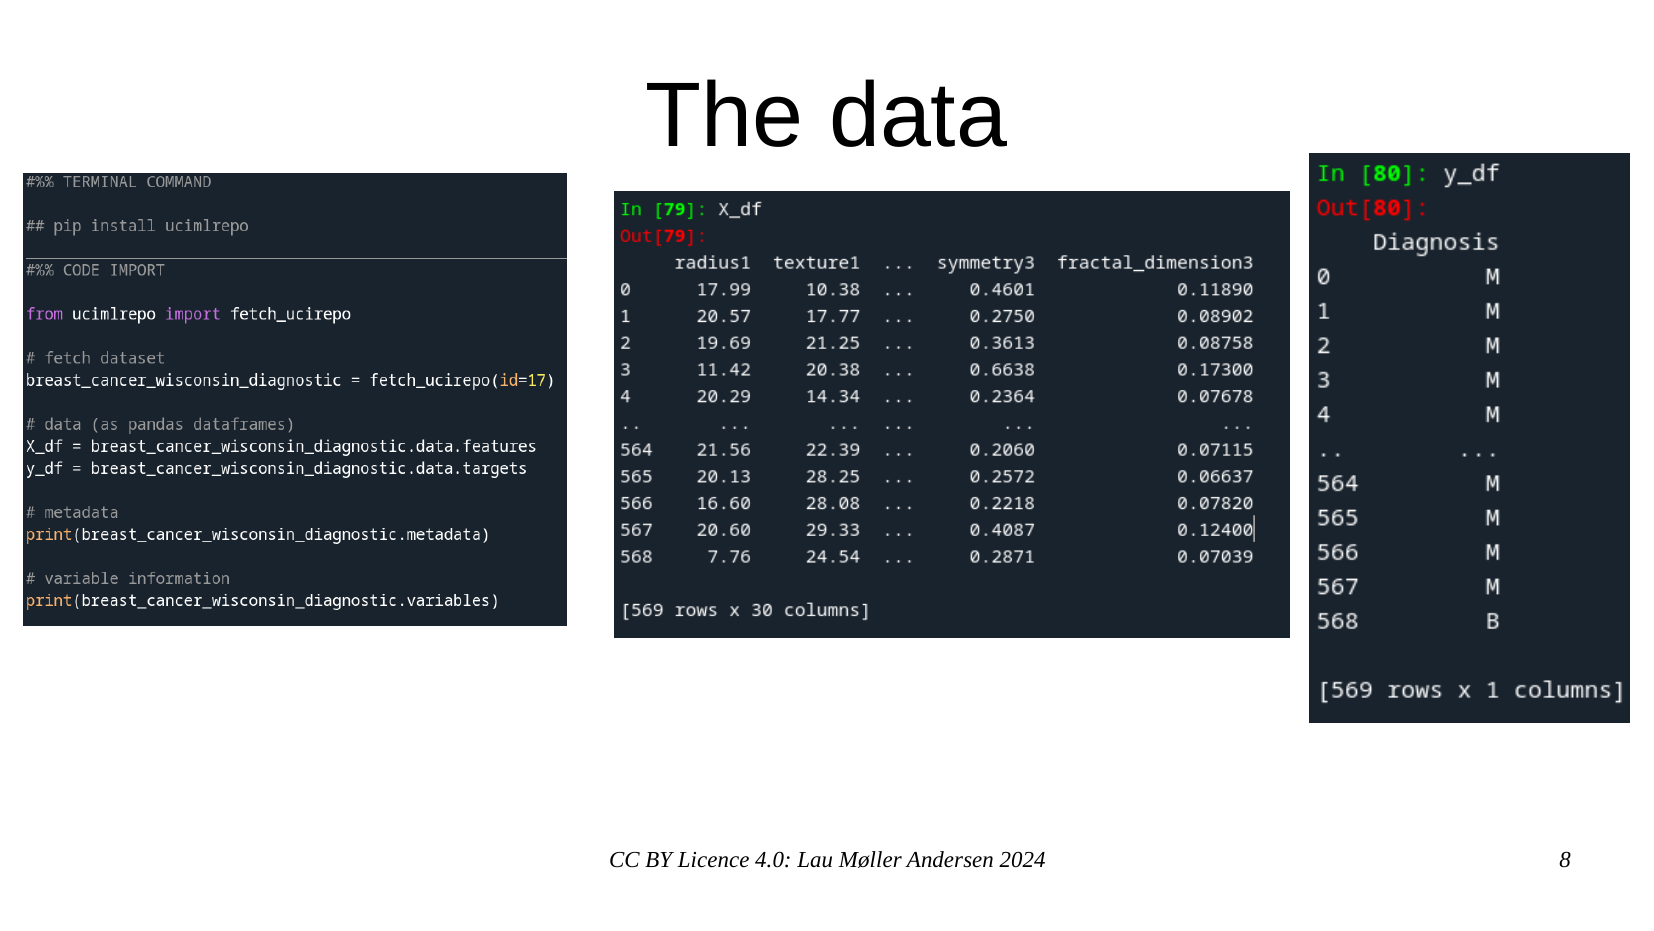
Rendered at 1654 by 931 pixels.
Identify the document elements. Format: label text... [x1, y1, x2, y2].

picture [614, 191, 1290, 638]
picture [23, 173, 567, 626]
picture [1309, 153, 1630, 723]
title The data [82, 37, 1571, 193]
